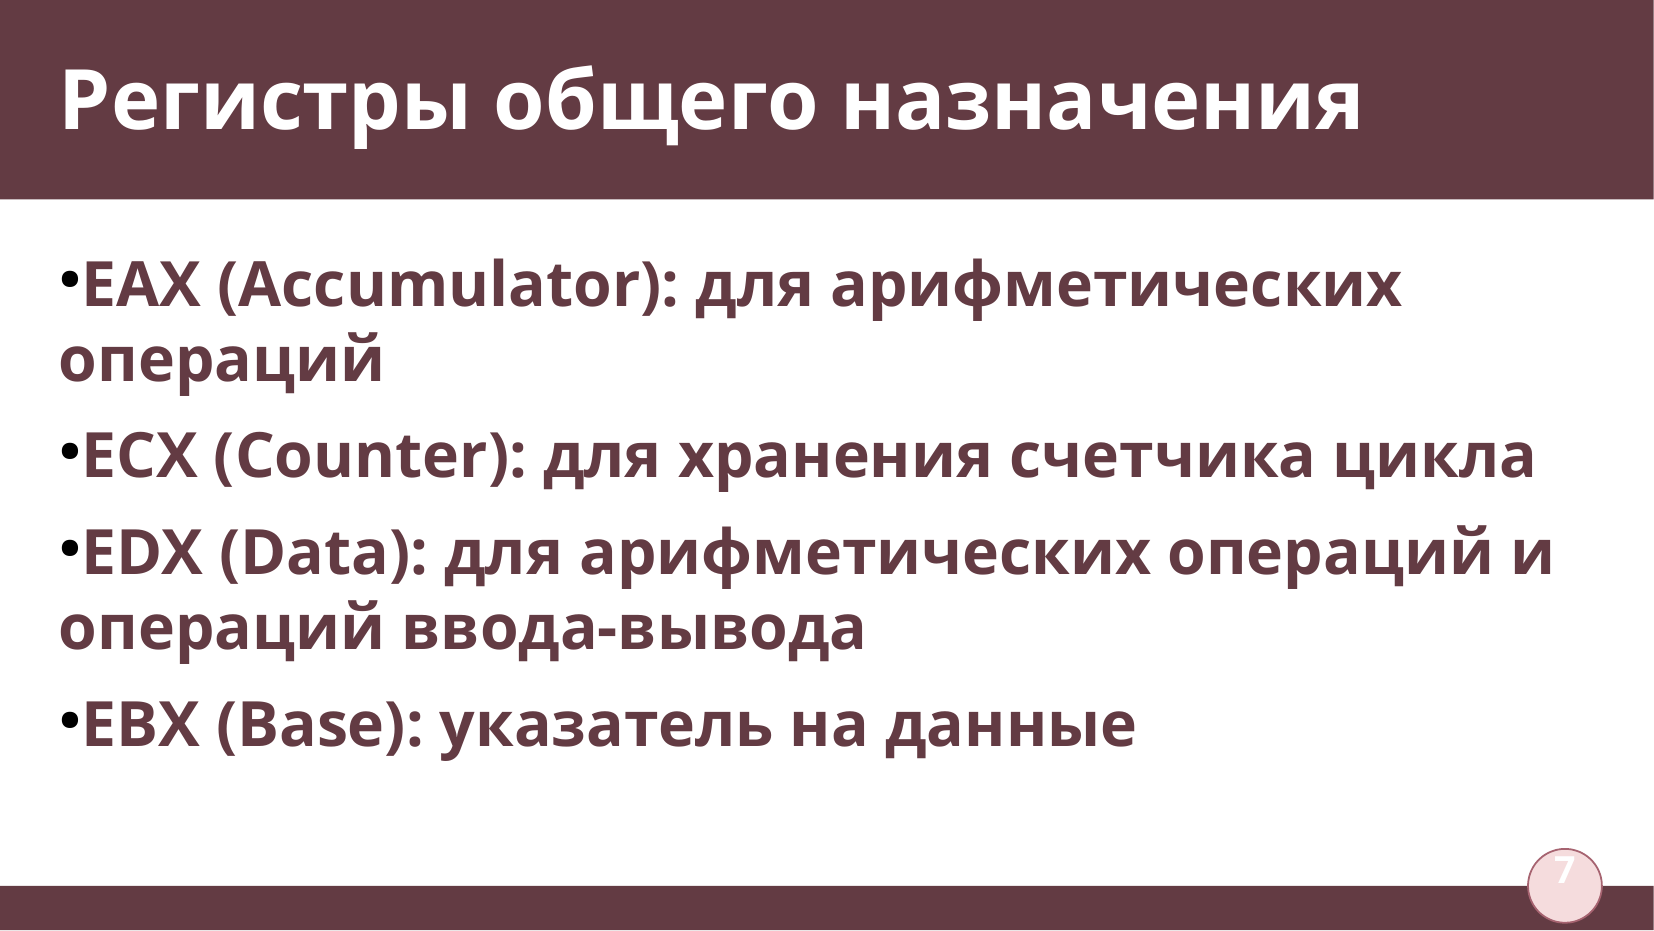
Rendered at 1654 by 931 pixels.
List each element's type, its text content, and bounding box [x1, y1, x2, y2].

title Регистры общего назначения [59, 37, 1595, 155]
list EAX (Accumulator): для арифметических операций ECX (Counter): для хранения счетчика цикла EDX (Data): для арифметических операций и операций ввода-вывода EBX (Base): указатель на данные [59, 243, 1595, 864]
